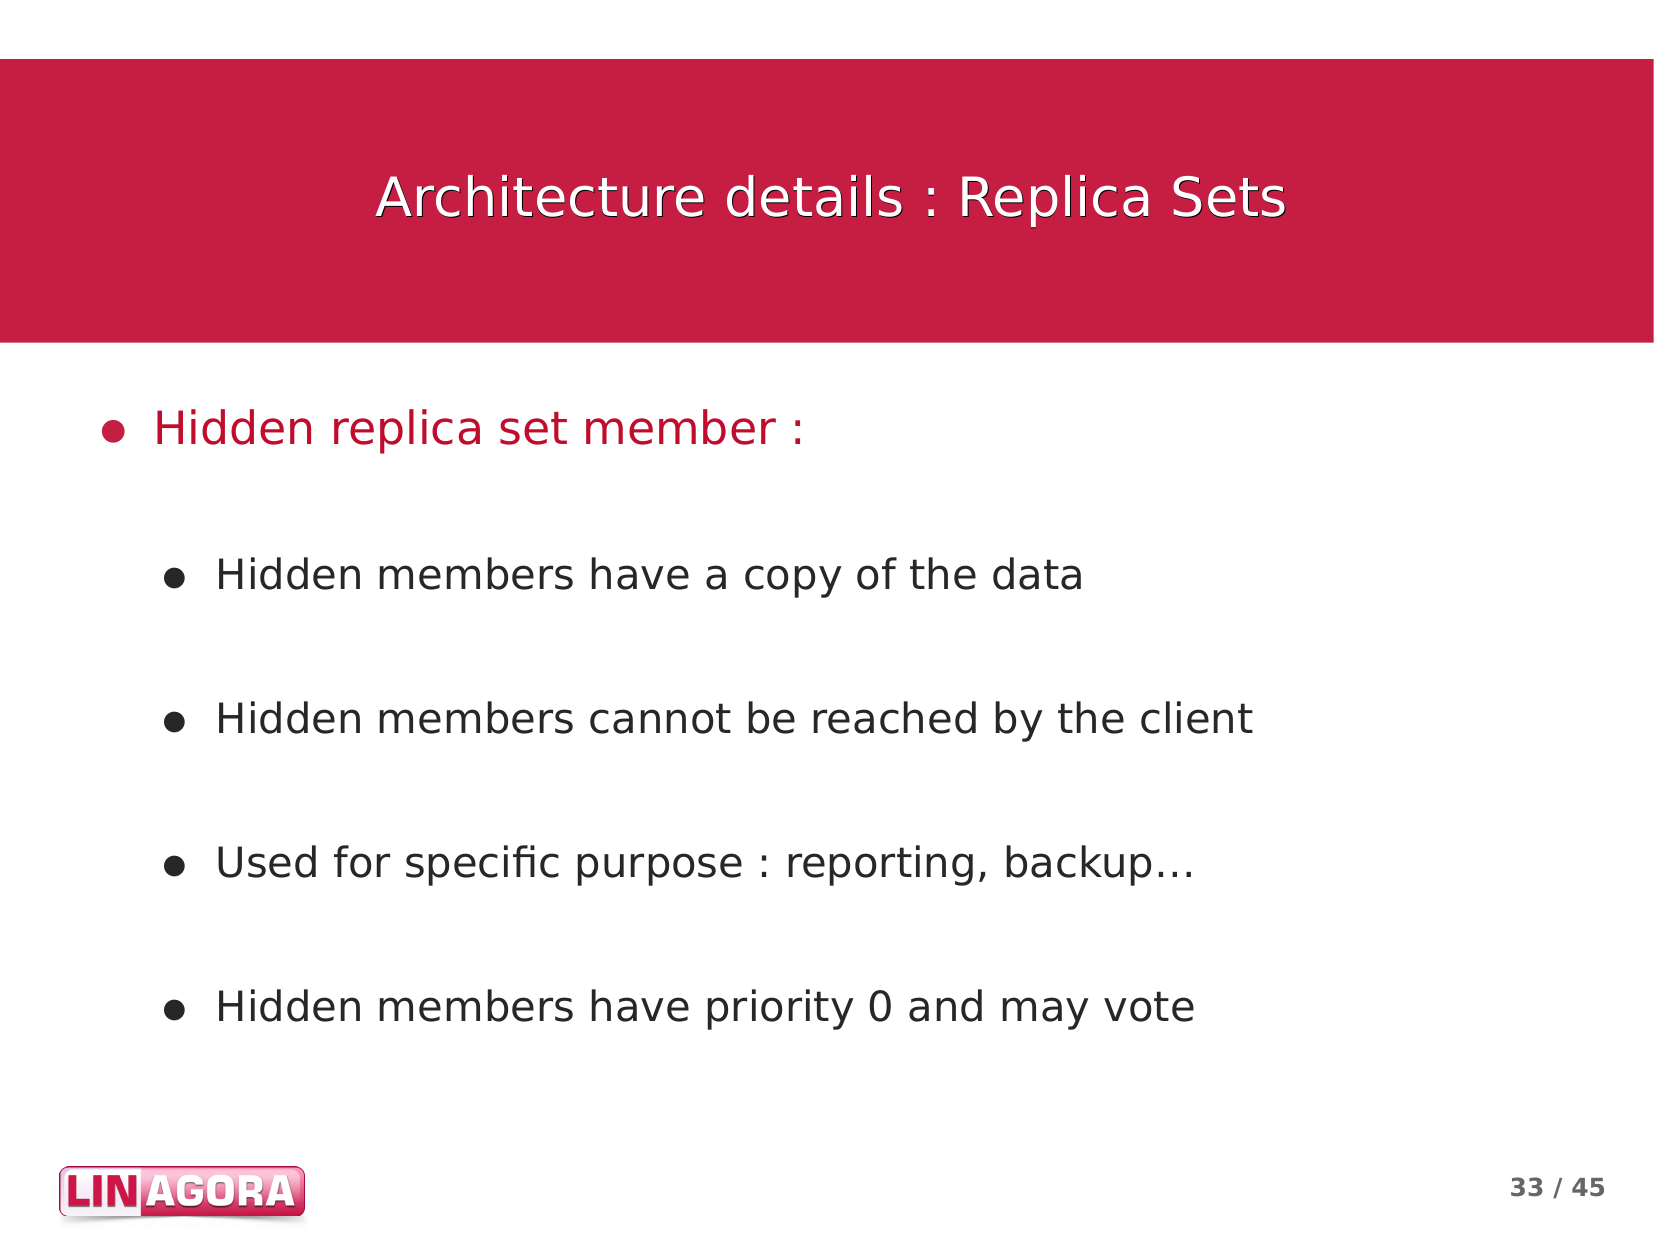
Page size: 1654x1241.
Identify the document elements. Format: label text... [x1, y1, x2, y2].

title Architecture details : Replica Sets [35, 76, 1630, 319]
picture [59, 1166, 308, 1229]
list Hidden replica set member : Hidden members have a copy of the data Hidden members cannot be reached by the client Used for specific purpose : reporting, backup… Hidden members have priority 0 and may vote [82, 401, 1571, 1099]
